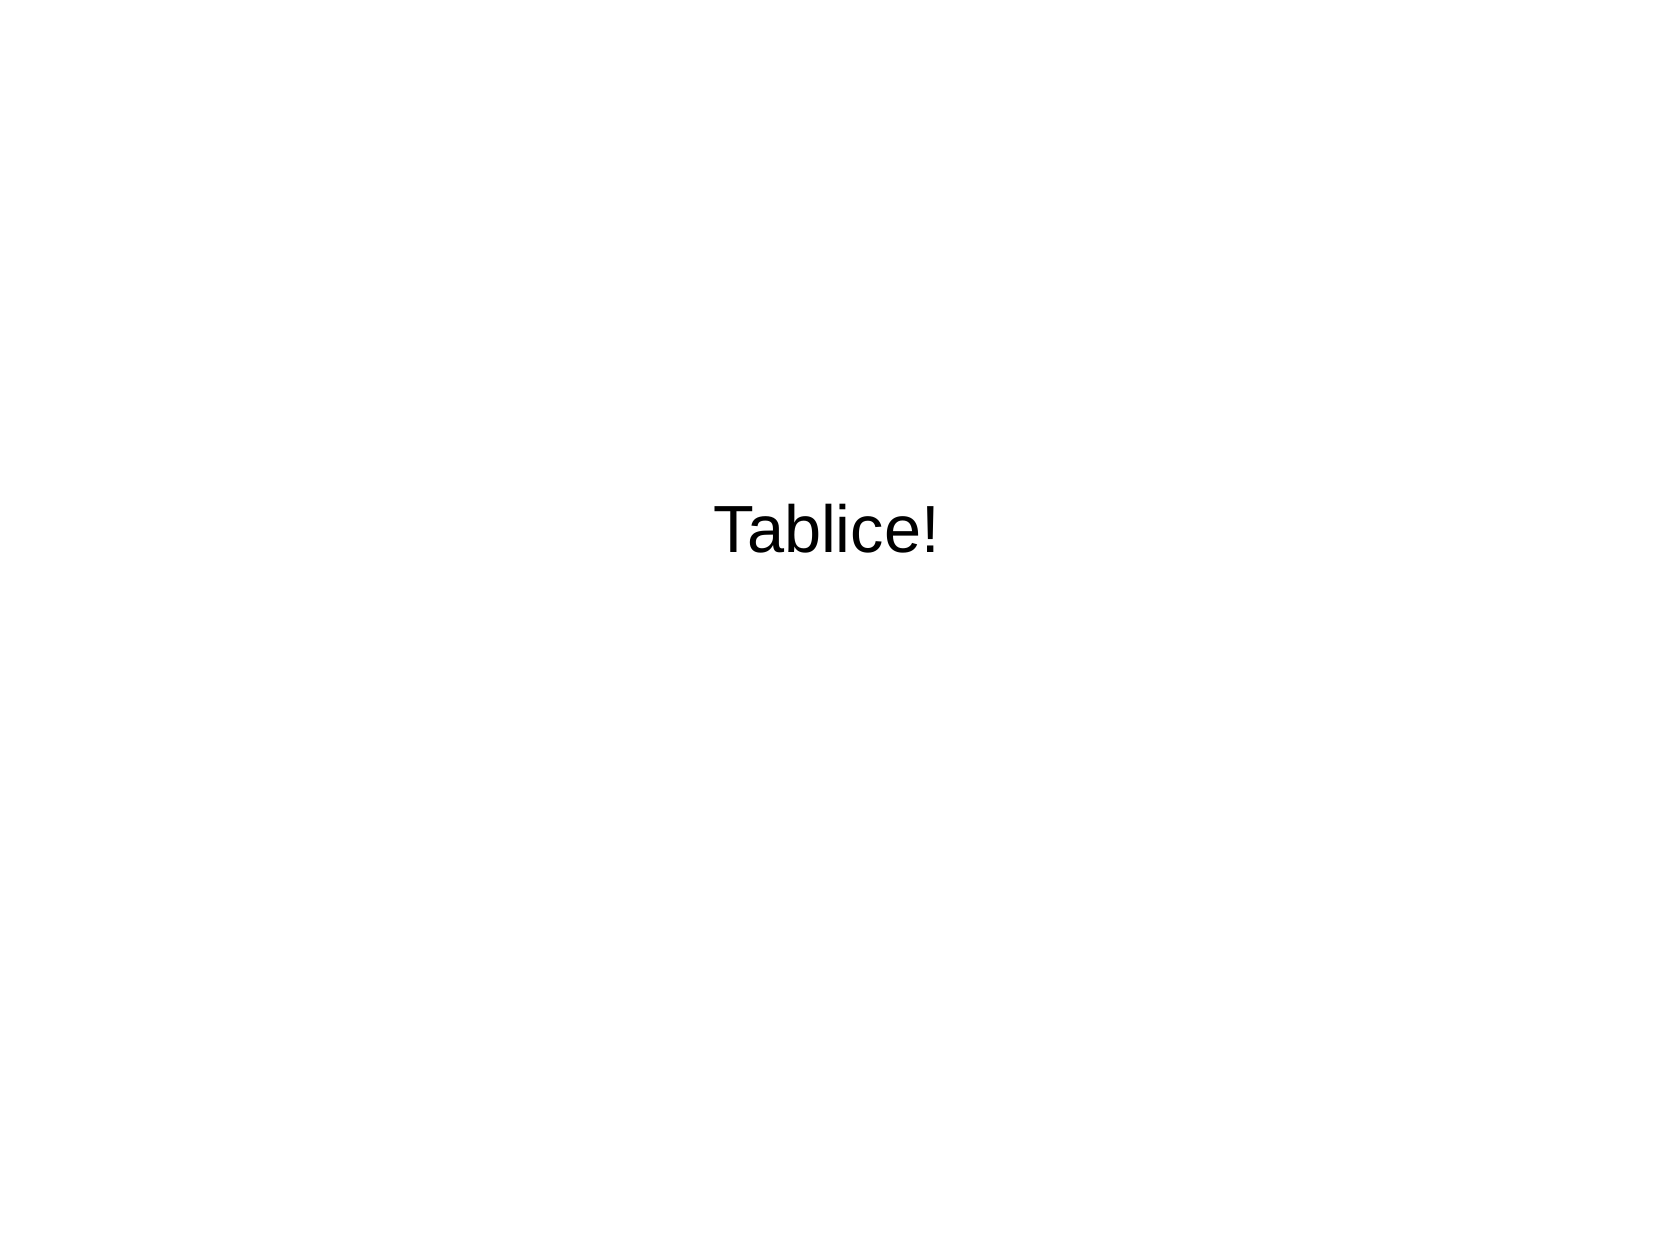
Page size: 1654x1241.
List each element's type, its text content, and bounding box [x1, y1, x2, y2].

subtitle Tablice! [82, 49, 1571, 1010]
